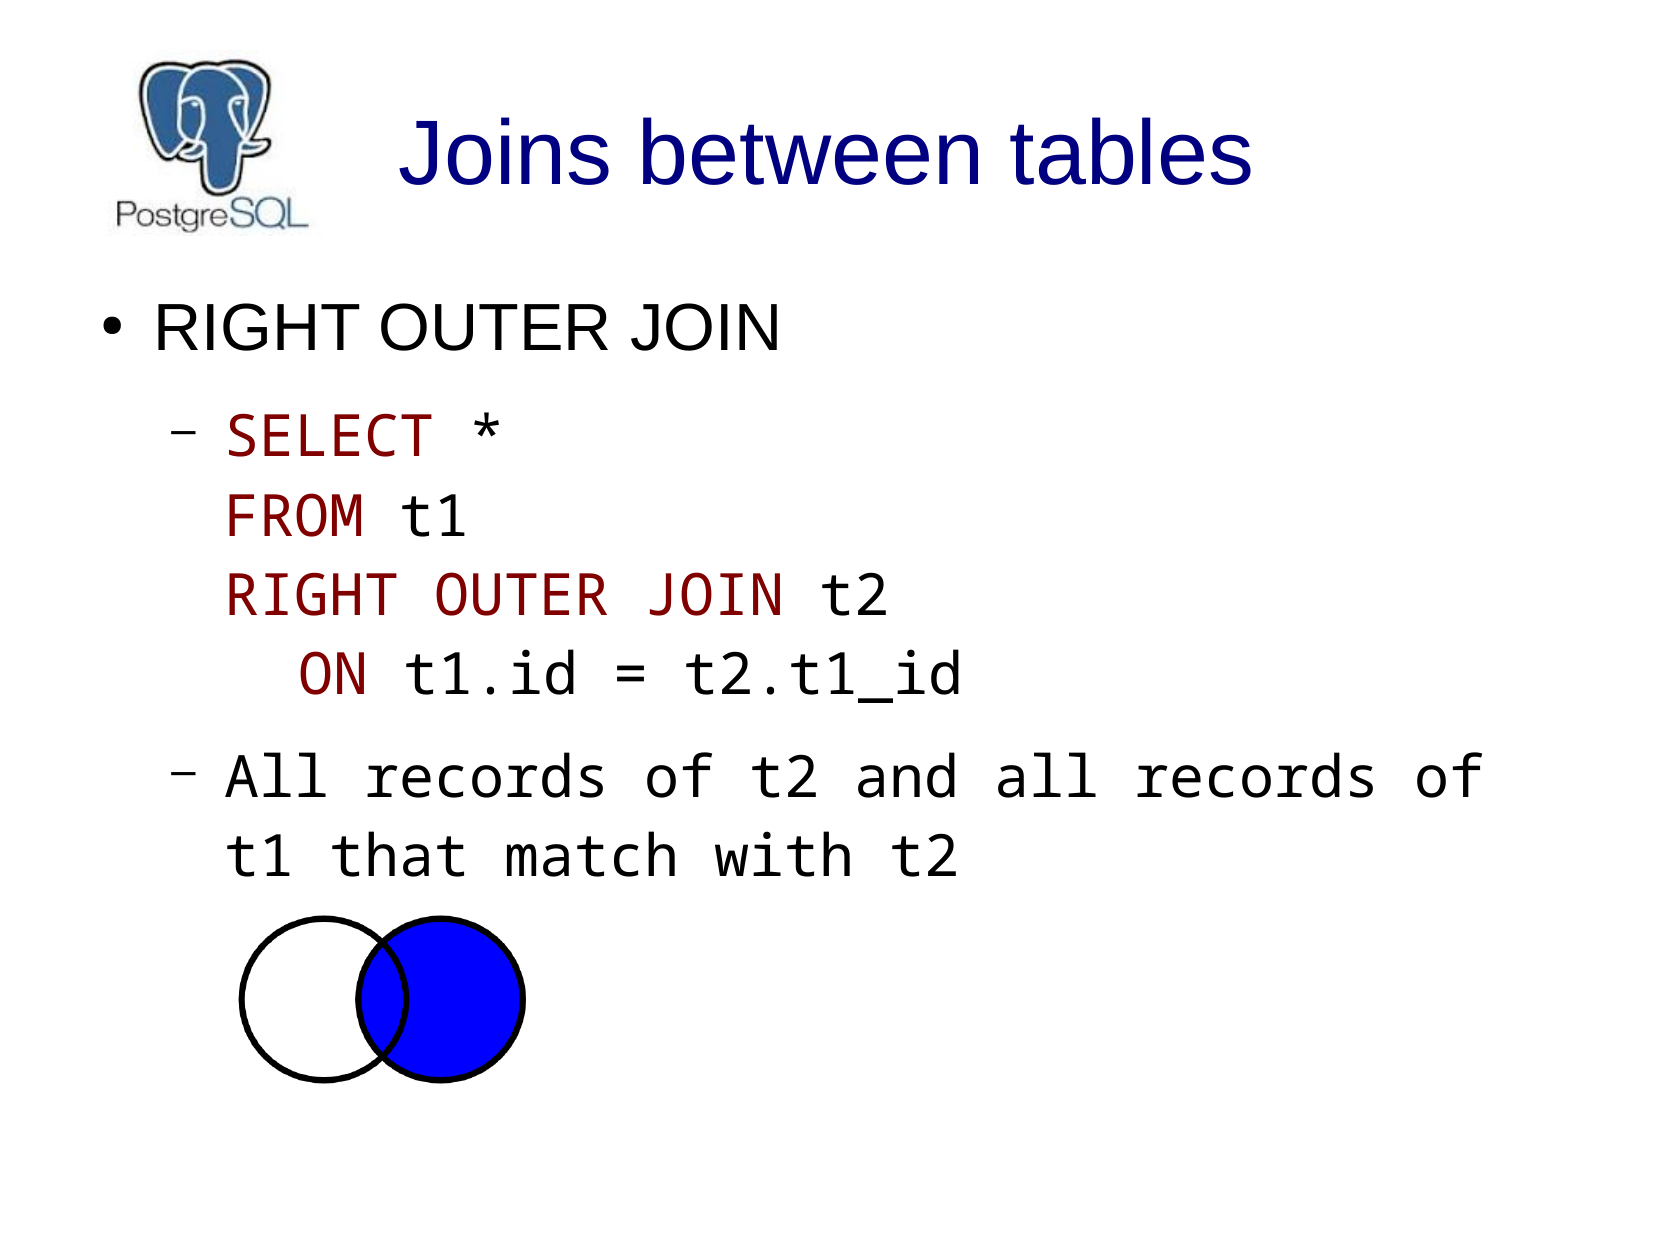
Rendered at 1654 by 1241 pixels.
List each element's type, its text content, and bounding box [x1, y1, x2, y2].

title Joins between tables [82, 49, 1571, 257]
picture [231, 909, 532, 1087]
picture [58, 50, 356, 237]
list RIGHT OUTER JOIN SELECT * FROM t1 RIGHT OUTER JOIN t2 ON t1.id = t2.t1_id All records of t2 and all records of t1 that match with t2 [82, 290, 1538, 1010]
